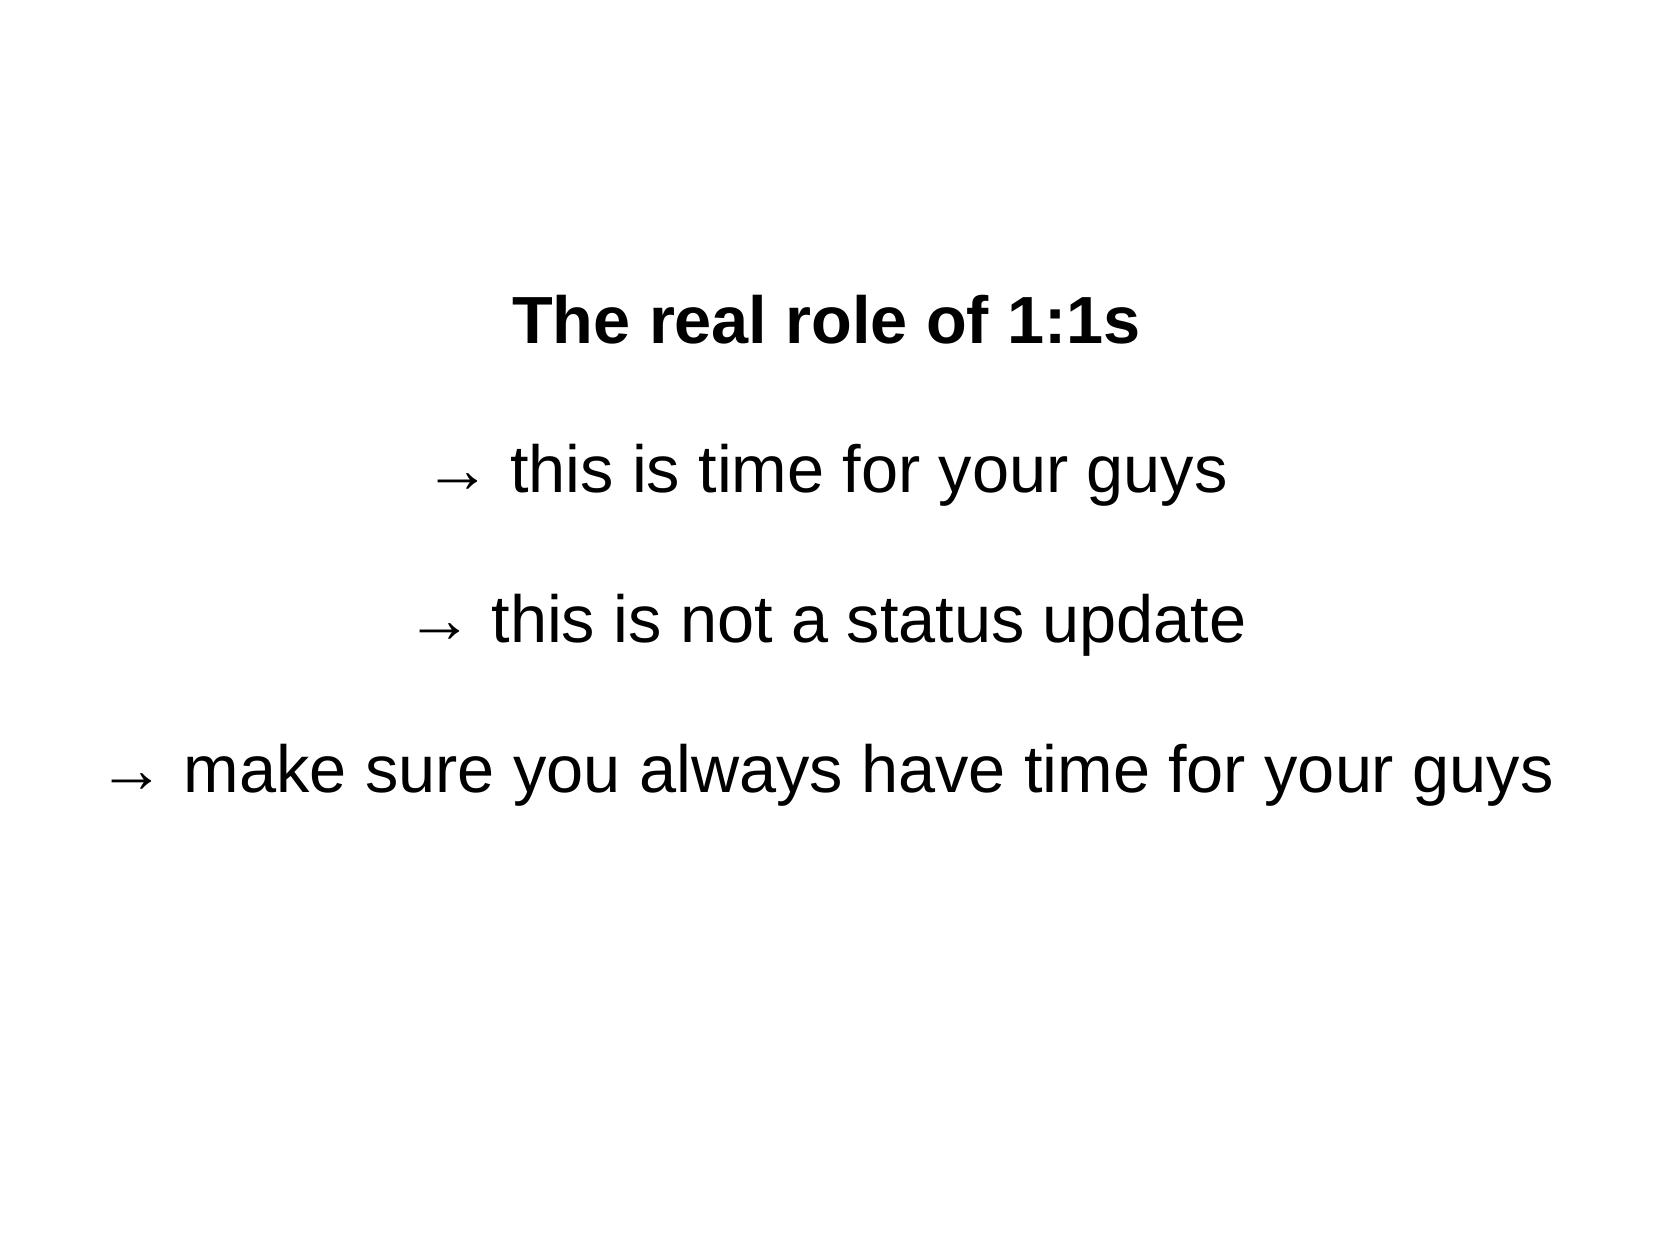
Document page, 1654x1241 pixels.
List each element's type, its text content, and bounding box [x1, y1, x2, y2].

subtitle The real role of 1:1s → this is time for your guys → this is not a status update → make sure you always have time for your guys [82, 120, 1571, 1081]
